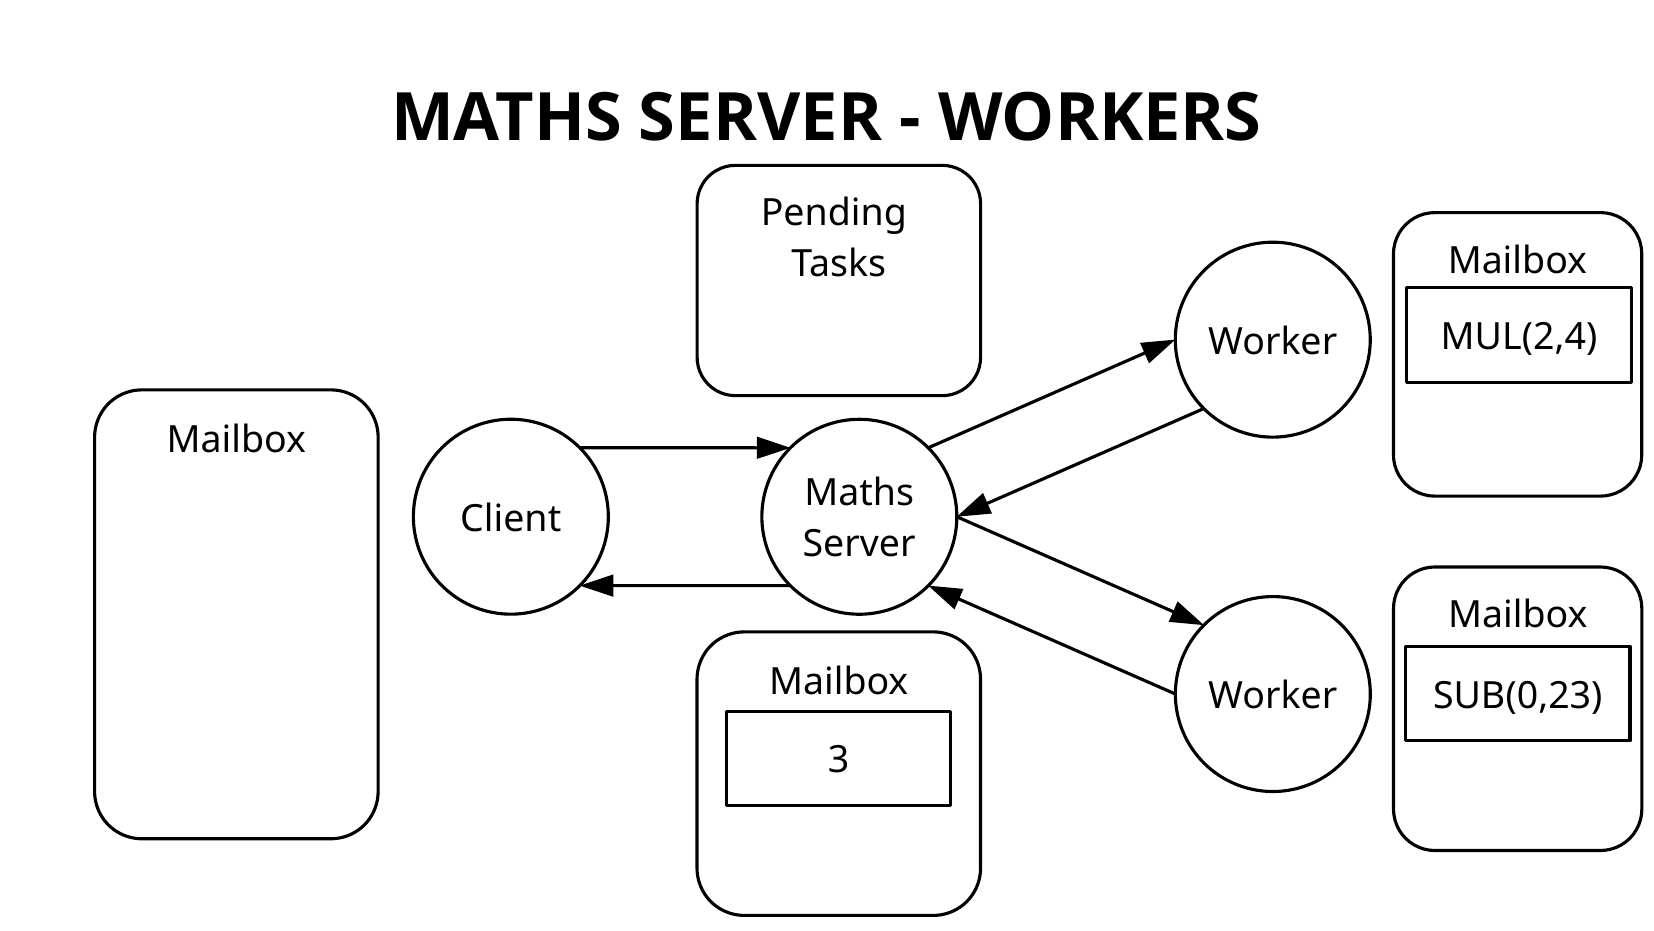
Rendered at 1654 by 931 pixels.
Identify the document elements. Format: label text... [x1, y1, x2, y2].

title MATHS SERVER - WORKERS [82, 36, 1571, 193]
text_box Maths Server [761, 419, 957, 615]
text_box Mailbox [1393, 212, 1642, 497]
text_box Mailbox [1393, 566, 1642, 851]
text_box 3 [726, 711, 951, 806]
text_box Worker [1175, 596, 1371, 792]
text_box Client [413, 419, 609, 615]
text_box Worker [1175, 242, 1371, 438]
text_box Mailbox [94, 389, 379, 839]
text_box SUB(0,23) [1405, 646, 1630, 741]
text_box MUL(2,4) [1406, 287, 1632, 383]
text_box Pending Tasks [697, 165, 981, 396]
text_box Mailbox [697, 631, 981, 916]
